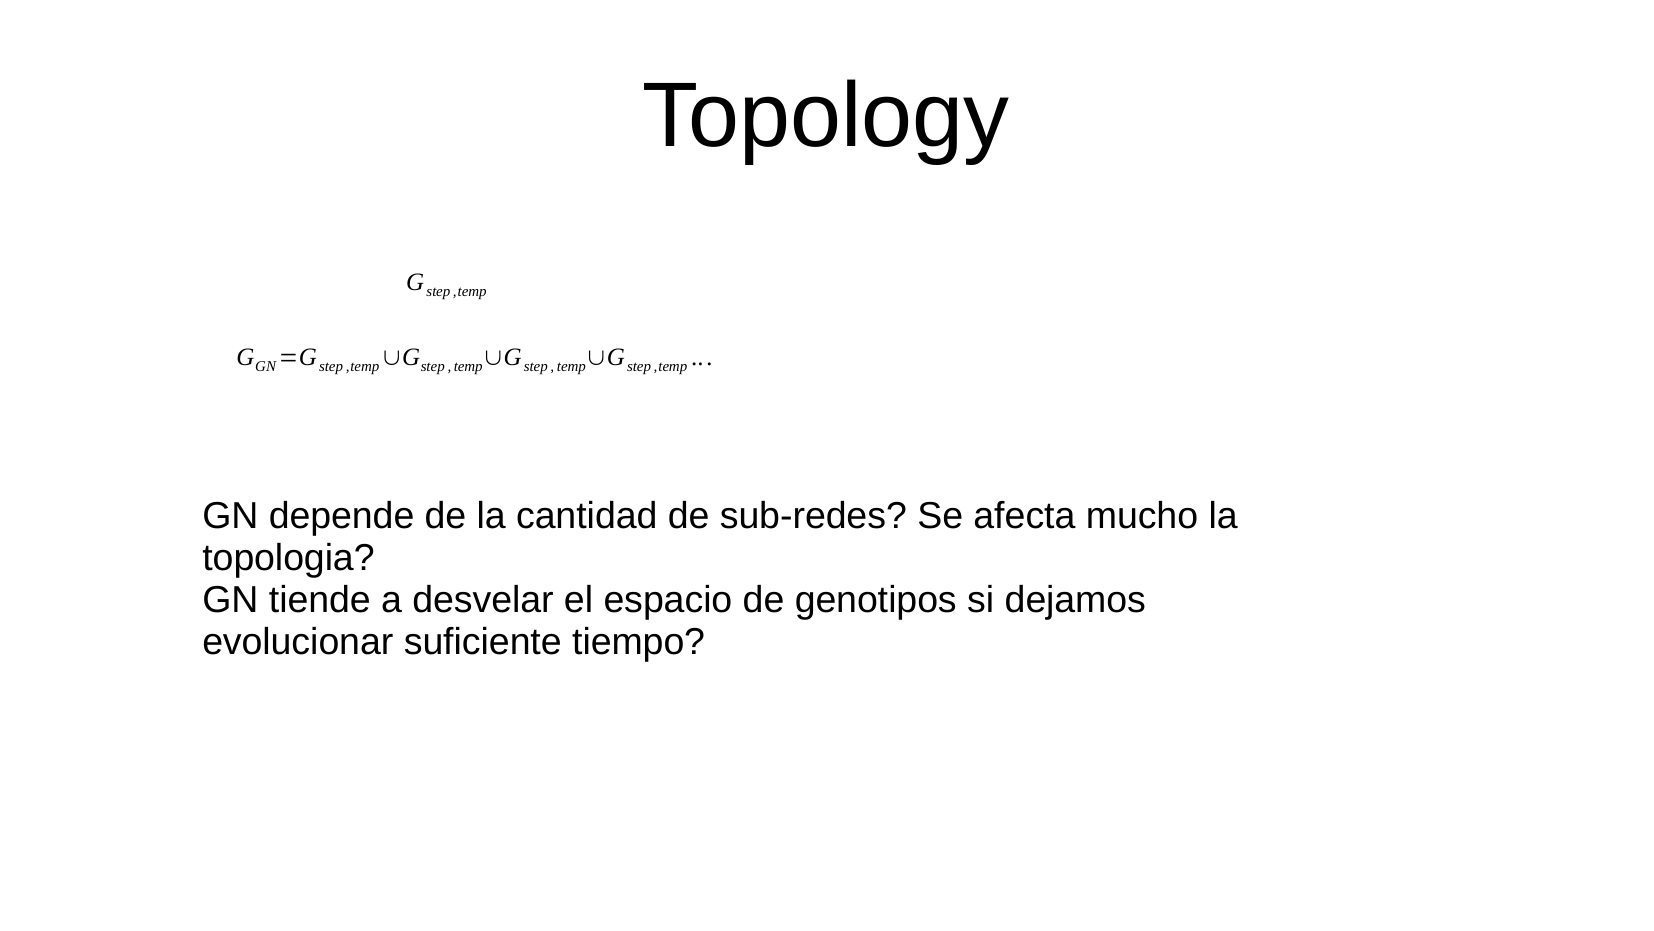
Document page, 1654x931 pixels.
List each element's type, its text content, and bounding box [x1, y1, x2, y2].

chart [406, 268, 488, 301]
title Topology [82, 37, 1571, 193]
text_box GN depende de la cantidad de sub-redes? Se afecta mucho la topologia? GN tiende a desvelar el espacio de genotipos si dejamos evolucionar suficiente tiempo? [187, 487, 1313, 671]
chart [236, 343, 713, 376]
